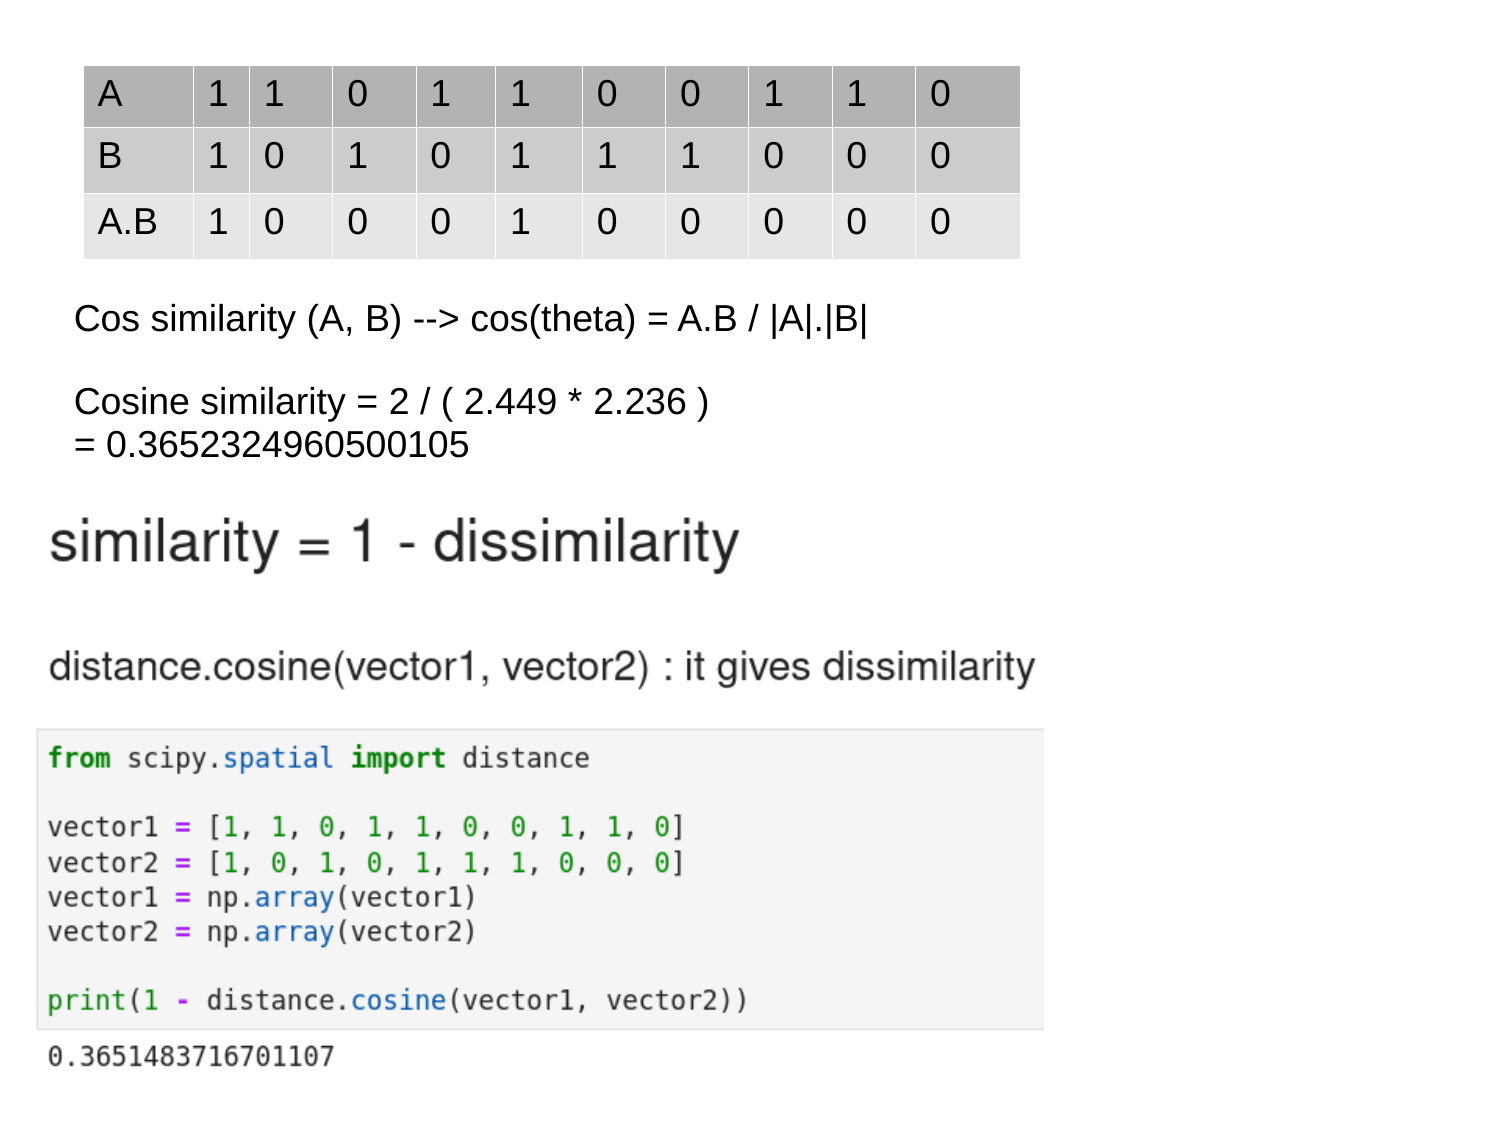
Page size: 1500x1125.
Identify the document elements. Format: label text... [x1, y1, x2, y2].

table_header 0 [666, 66, 748, 127]
table_cell 0 [833, 128, 915, 193]
table_cell B [84, 128, 193, 193]
table_header 1 [194, 66, 249, 127]
table_header 1 [496, 66, 582, 127]
table_header 1 [417, 66, 495, 127]
table_cell 0 [666, 194, 748, 259]
table_cell 1 [333, 128, 416, 193]
picture [29, 496, 1044, 1097]
table_header 0 [583, 66, 665, 127]
table_cell 0 [417, 128, 495, 193]
table_cell 1 [496, 194, 582, 259]
table_header 1 [749, 66, 832, 127]
table_cell A.B [84, 194, 193, 259]
table_cell 0 [250, 128, 332, 193]
table_header 0 [333, 66, 416, 127]
table_cell 0 [916, 128, 1020, 193]
table_cell 1 [496, 128, 582, 193]
table_cell 1 [583, 128, 665, 193]
table_cell 1 [194, 194, 249, 259]
table_cell 0 [333, 194, 416, 259]
table_cell 1 [666, 128, 748, 193]
table_cell 0 [250, 194, 332, 259]
table_cell 0 [833, 194, 915, 259]
table_header 1 [833, 66, 915, 127]
table_cell 0 [749, 194, 832, 259]
table_cell 1 [194, 128, 249, 193]
text_box Cos similarity (A, B) --> cos(theta) = A.B / |A|.|B| Cosine similarity = 2 / ( 2.449 * 2.236 ) = 0.3652324960500105 [59, 289, 1123, 473]
table_cell 0 [583, 194, 665, 259]
table_cell 0 [916, 194, 1020, 259]
table_header 1 [250, 66, 332, 127]
table_cell 0 [417, 194, 495, 259]
table_cell 0 [749, 128, 832, 193]
table_header 0 [916, 66, 1020, 127]
table_header A [84, 66, 193, 127]
